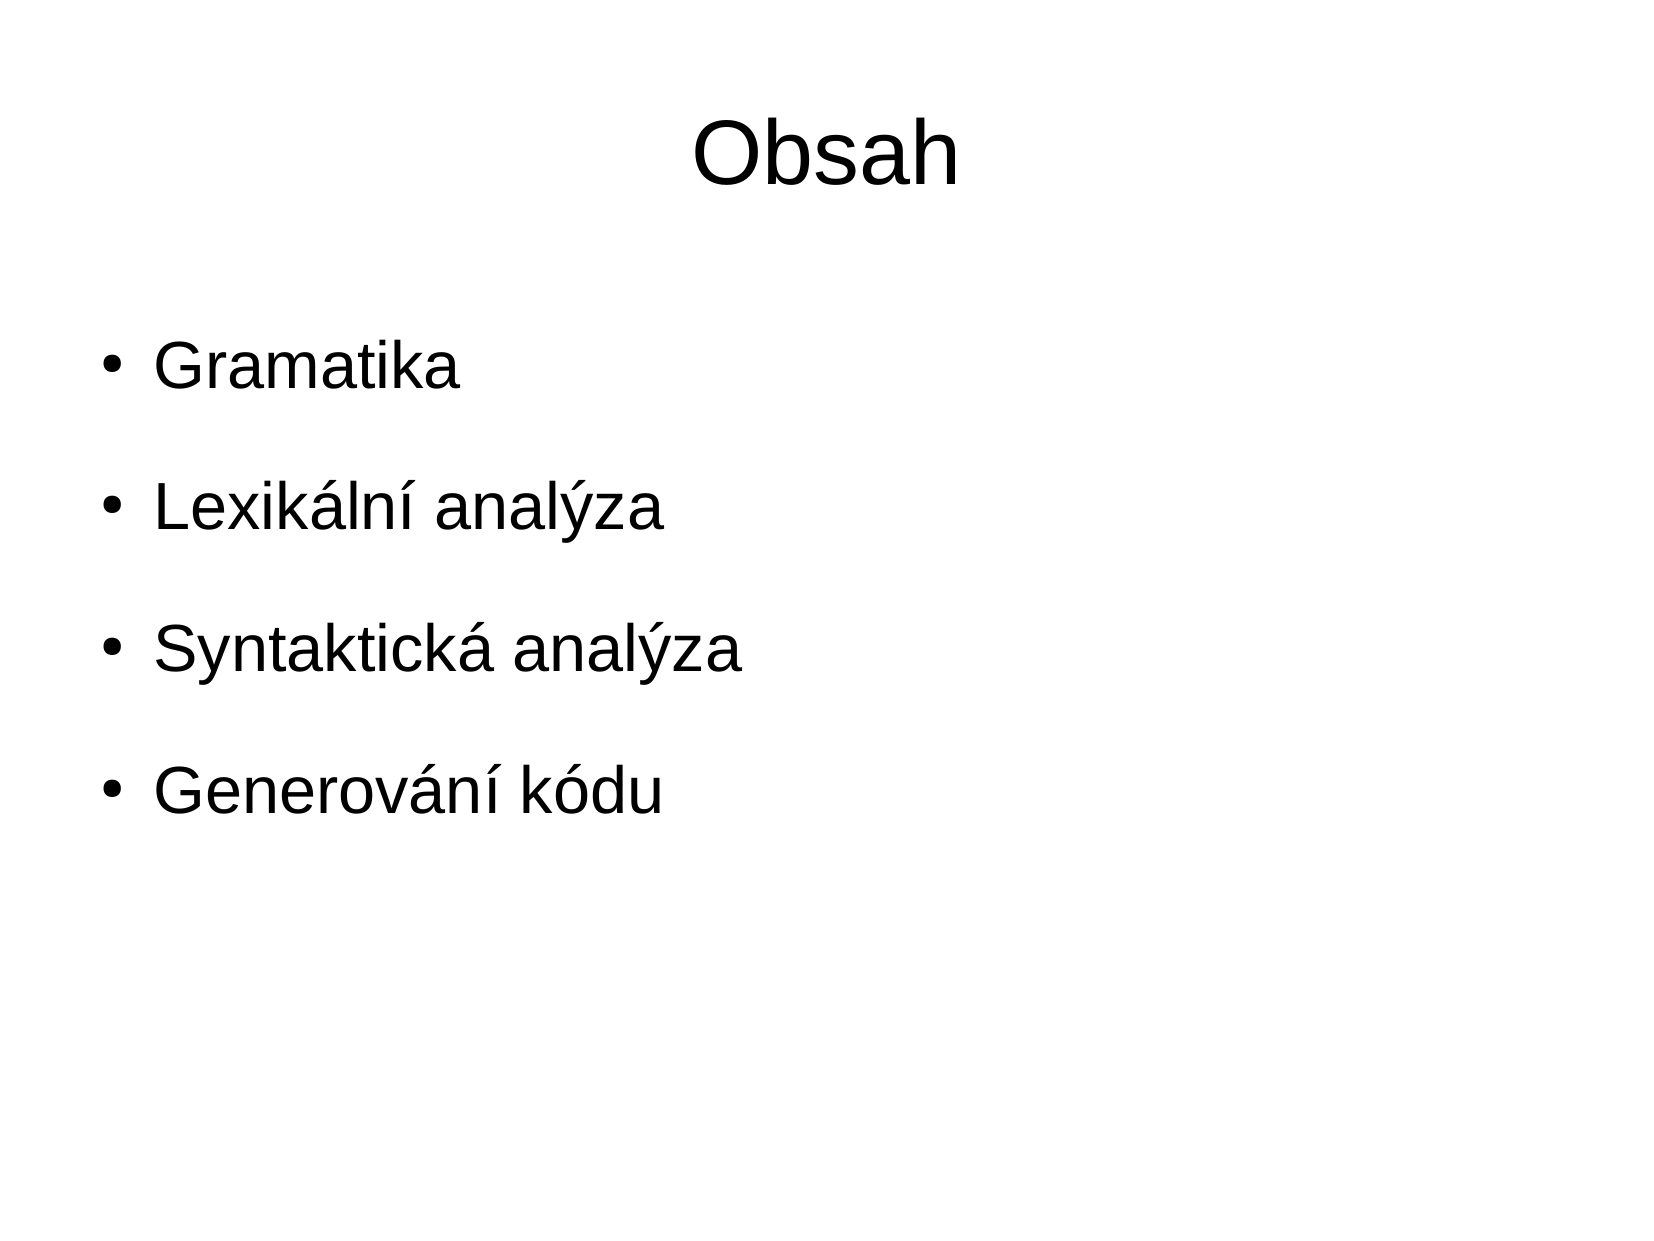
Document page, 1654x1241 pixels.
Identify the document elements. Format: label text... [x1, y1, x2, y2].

list Gramatika Lexikální analýza Syntaktická analýza Generování kódu [82, 290, 1571, 1109]
title Obsah [82, 49, 1571, 257]
